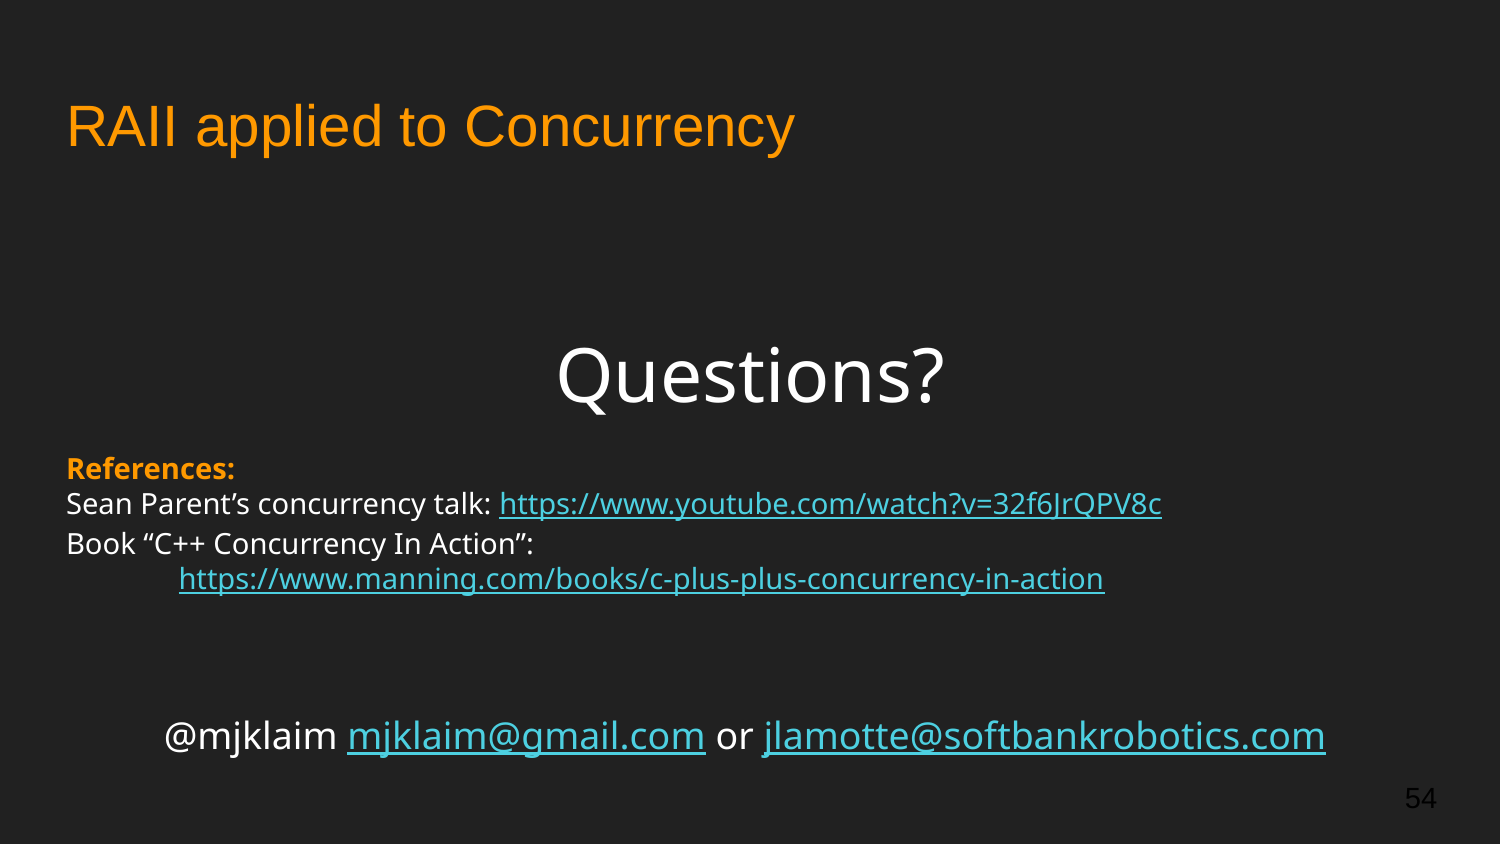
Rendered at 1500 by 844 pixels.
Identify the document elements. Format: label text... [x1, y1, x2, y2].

title RAII applied to Concurrency [51, 72, 1449, 167]
slide_number <number> [1389, 764, 1480, 830]
list Questions? References: Sean Parent’s concurrency talk: https://www.youtube.com/watch?v=32f6JrQPV8c Book “C++ Concurrency In Action”: https://www.manning.com/books/c-plus-plus-concurrency-in-action @mjklaim mjklaim@gmail.com or jlamotte@softbankrobotics.com [51, 189, 1449, 750]
